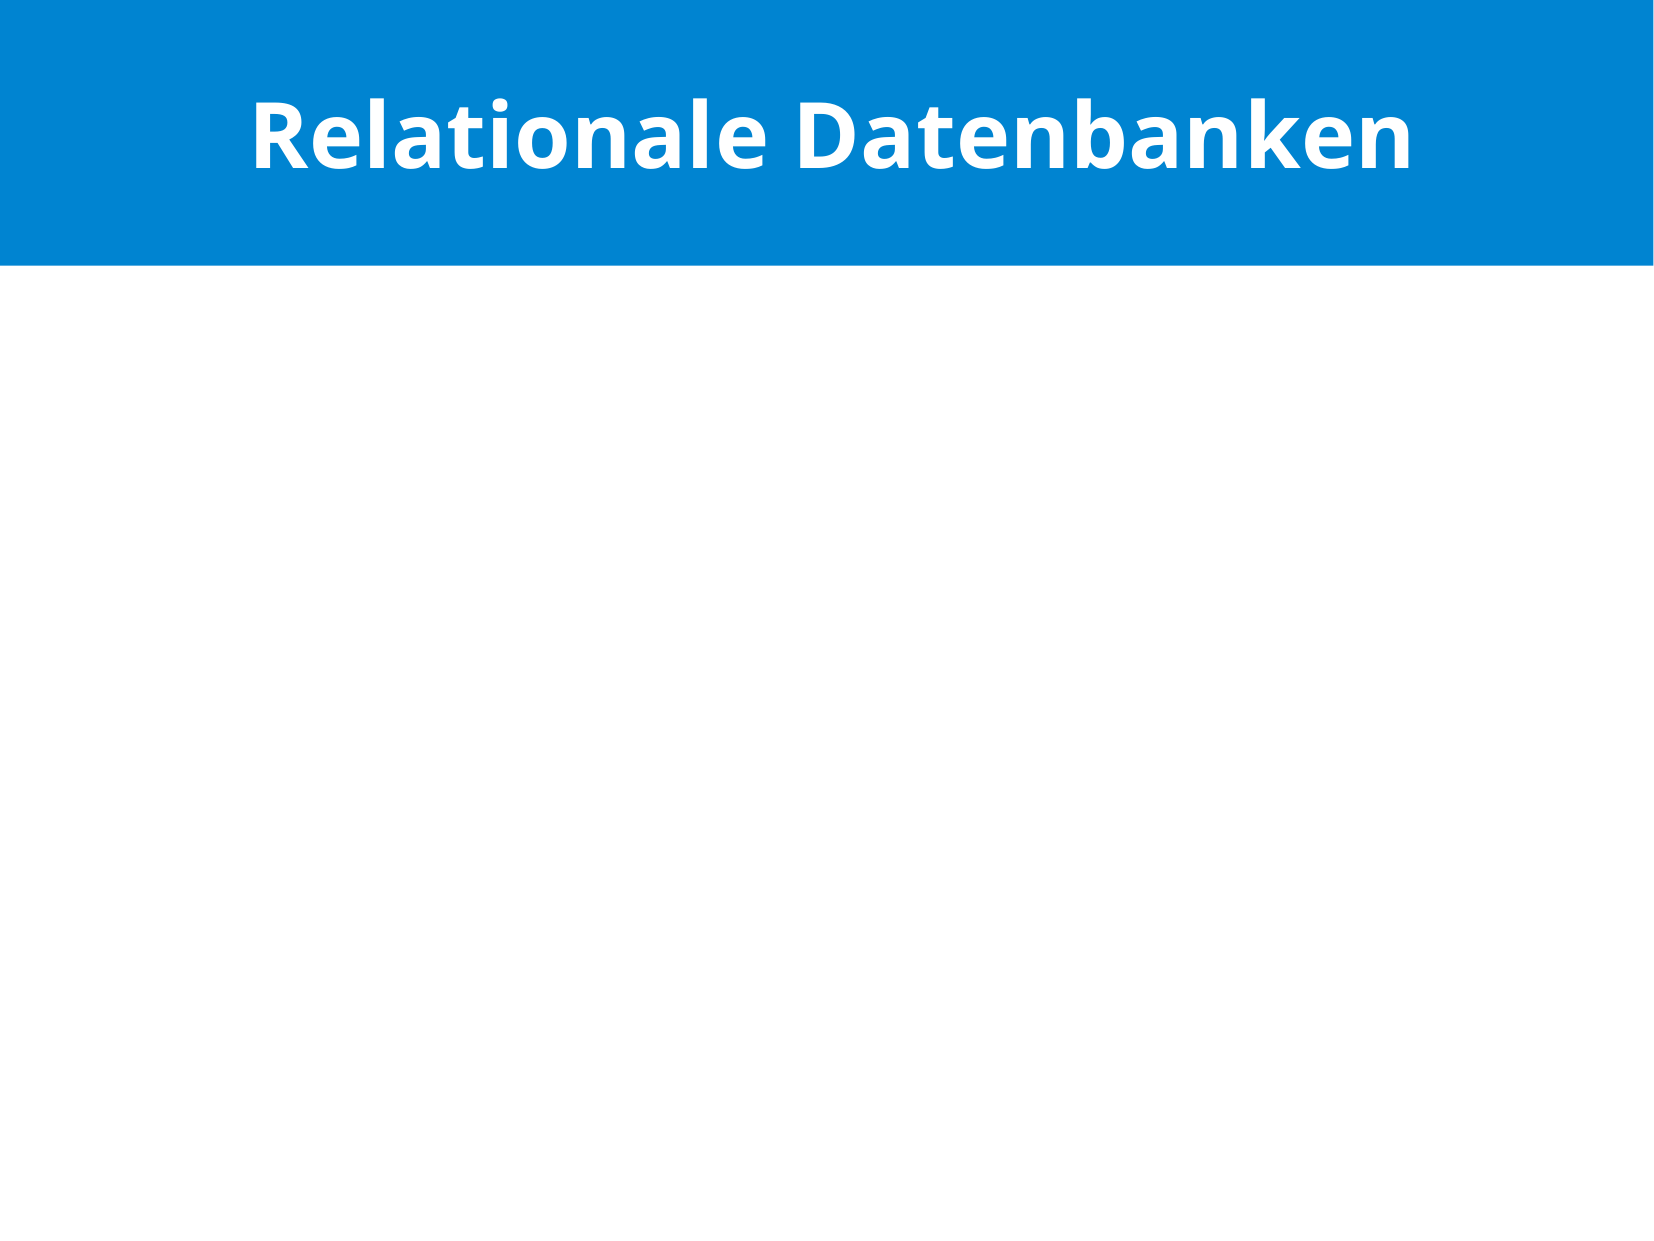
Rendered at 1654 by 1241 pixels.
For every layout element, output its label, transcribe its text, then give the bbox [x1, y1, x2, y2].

title Relationale Datenbanken [88, 36, 1577, 230]
